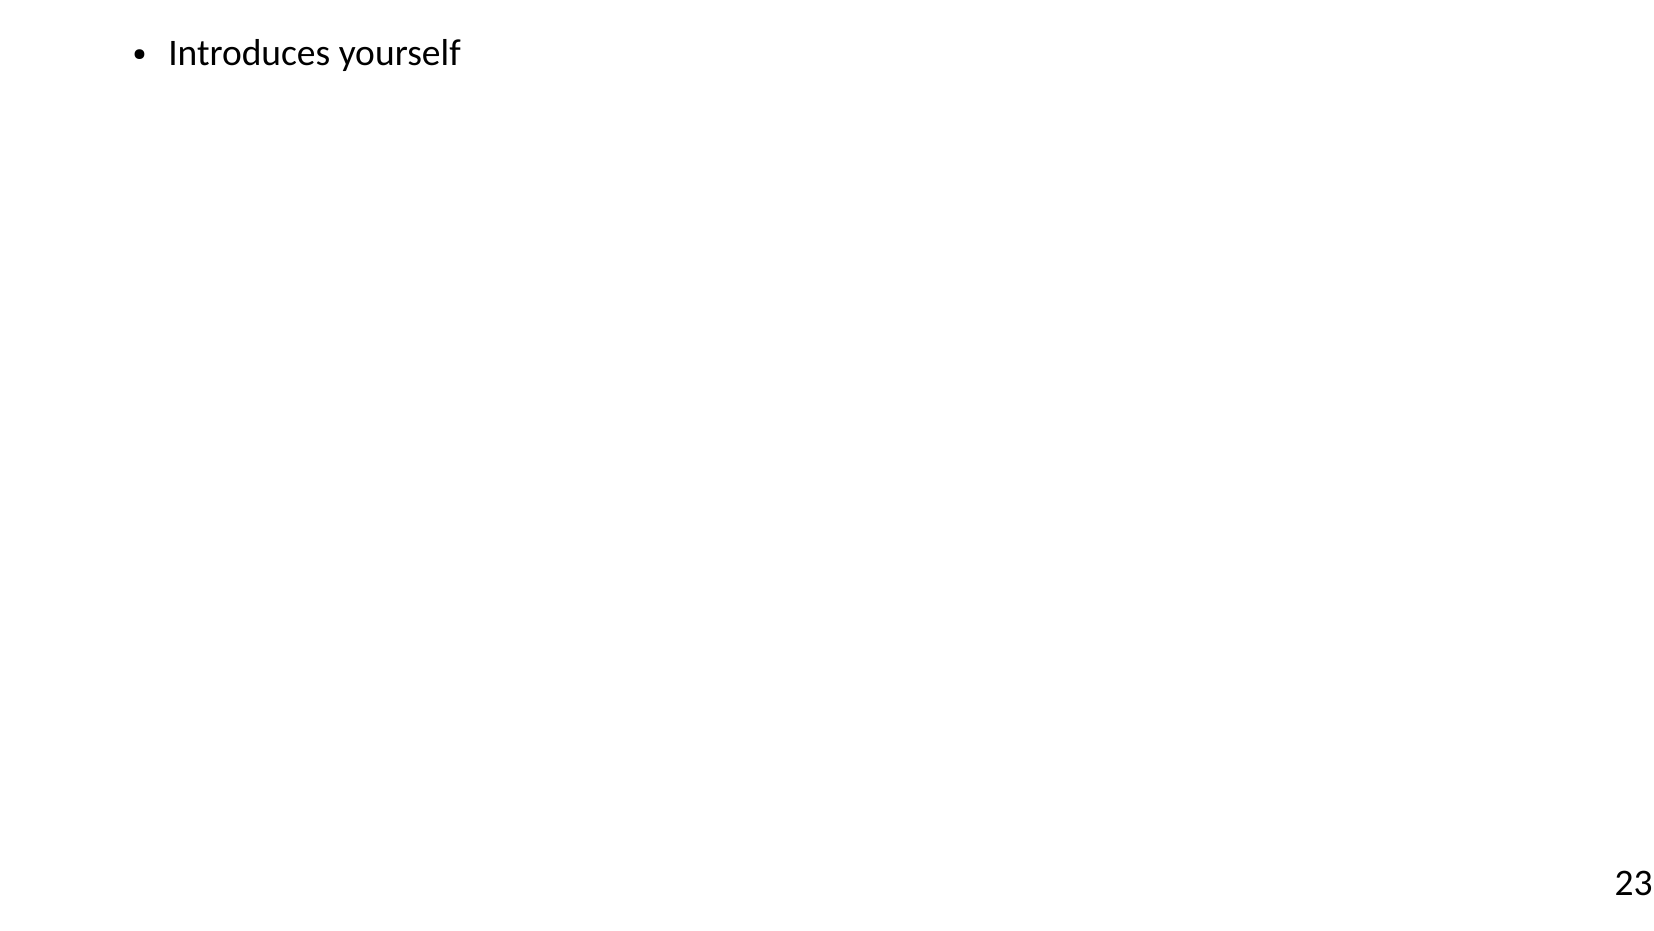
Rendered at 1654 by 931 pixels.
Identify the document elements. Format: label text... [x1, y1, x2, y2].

text_box Introduces yourself [118, 29, 1447, 83]
text_box <number> [1479, 860, 1654, 931]
